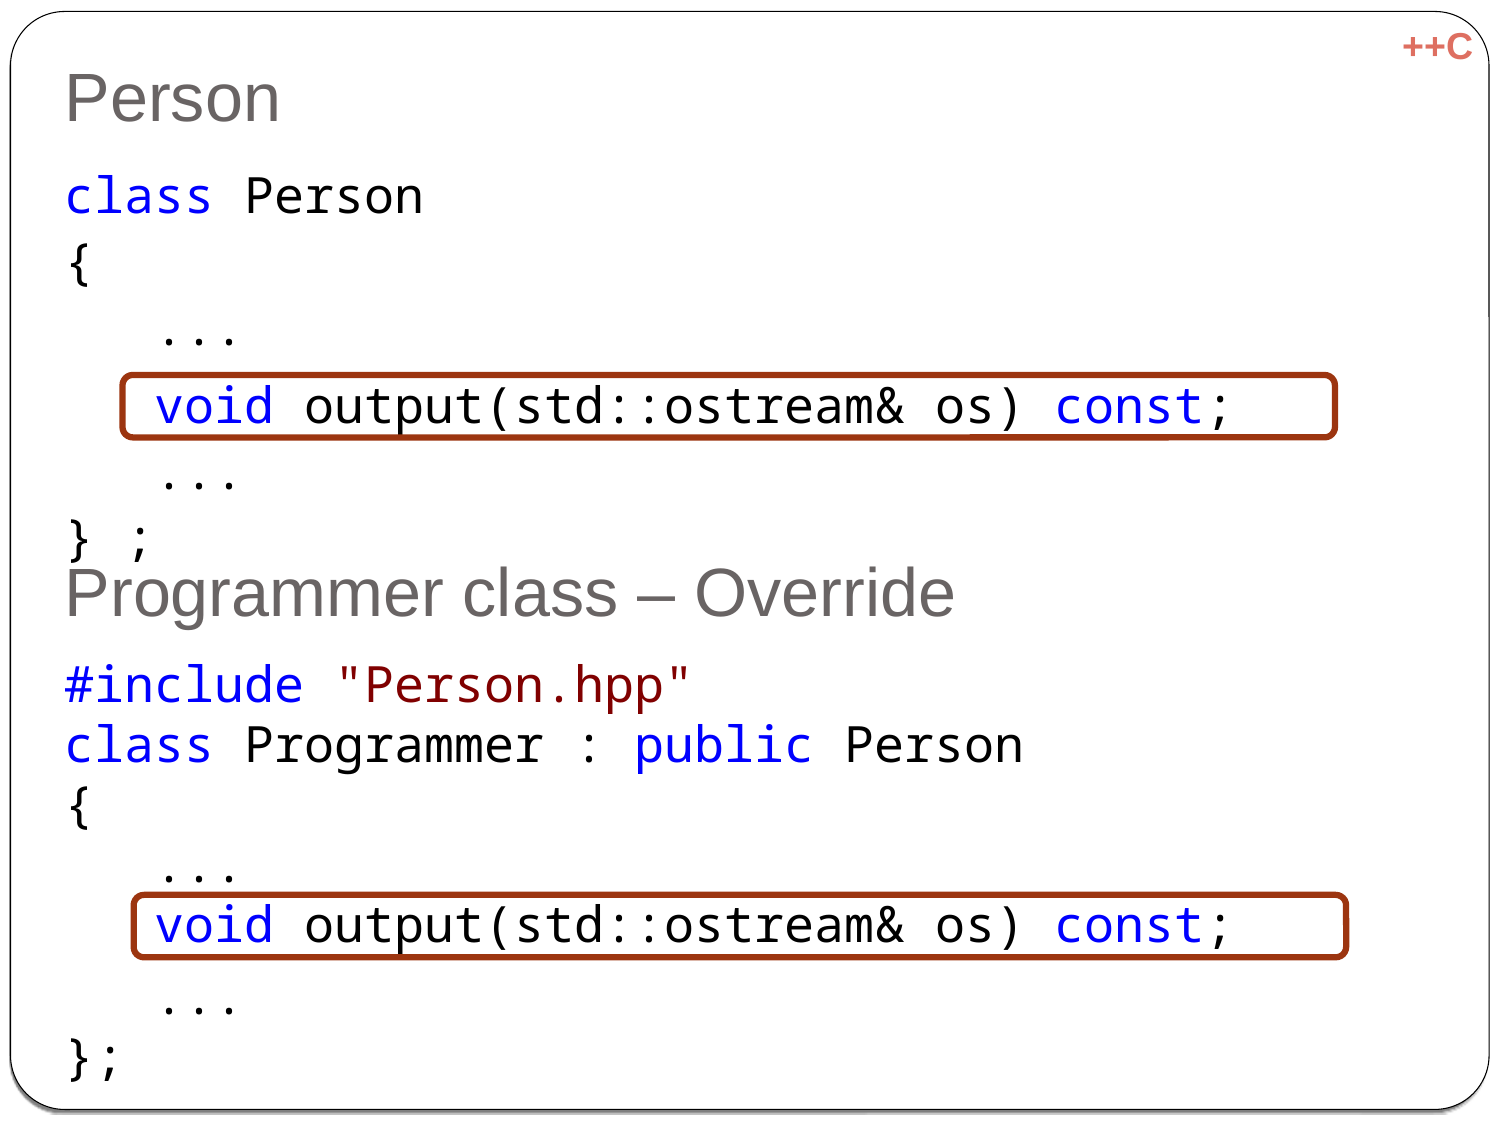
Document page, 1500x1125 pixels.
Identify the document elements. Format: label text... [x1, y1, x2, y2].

title Programmer class – Override [50, 539, 1451, 644]
list #include "Person.hpp" class Programmer : public Person { ... void output(std::ostream& os) const; ... }; [50, 644, 1500, 1125]
list class Person { ... void output(std::ostream& os) const; ... } ; [50, 149, 1450, 539]
title Person [50, 45, 1450, 149]
